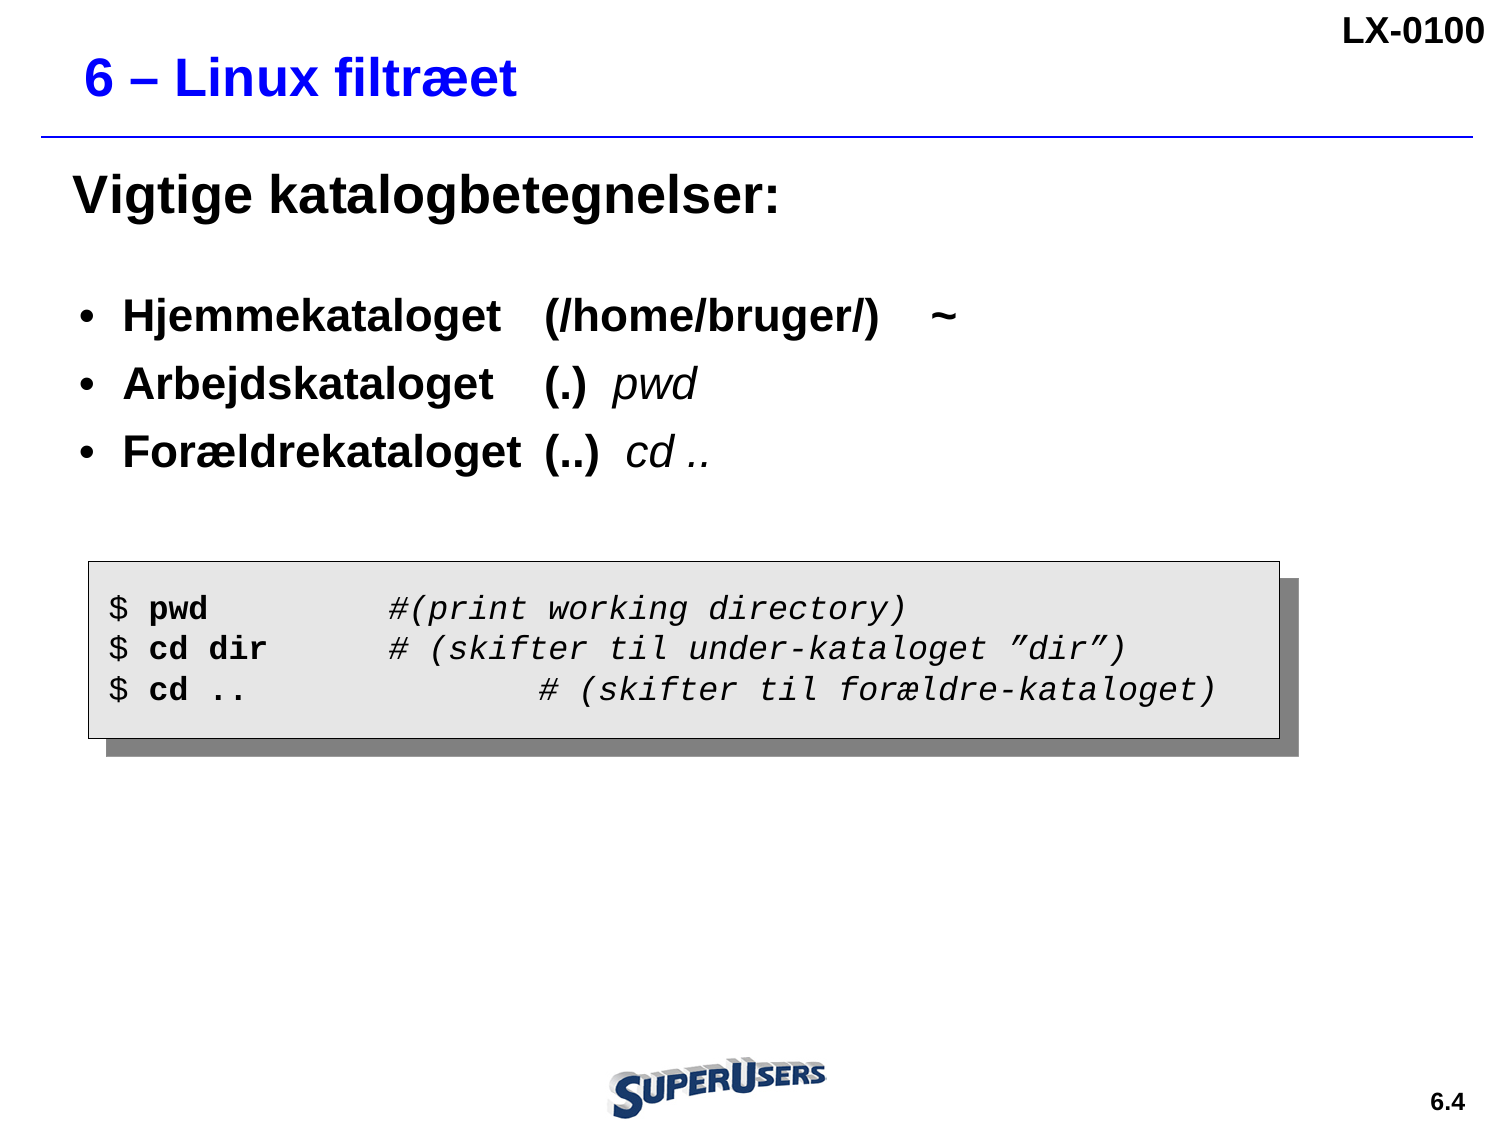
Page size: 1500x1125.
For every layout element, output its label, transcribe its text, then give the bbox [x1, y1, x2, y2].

picture [605, 1057, 827, 1122]
title 6 – Linux filtræet [76, 39, 1424, 126]
list Vigtige katalogbetegnelser: [59, 160, 1388, 237]
list Hjemmekataloget (/home/bruger/) ~ Arbejdskataloget (.) pwd Forældrekataloget (..) cd .. [78, 292, 1447, 532]
text_box $ pwd #(print working directory) $ cd dir # (skifter til under-kataloget ”dir”) $ cd .. # (skifter til forældre-kataloget) [88, 561, 1280, 739]
